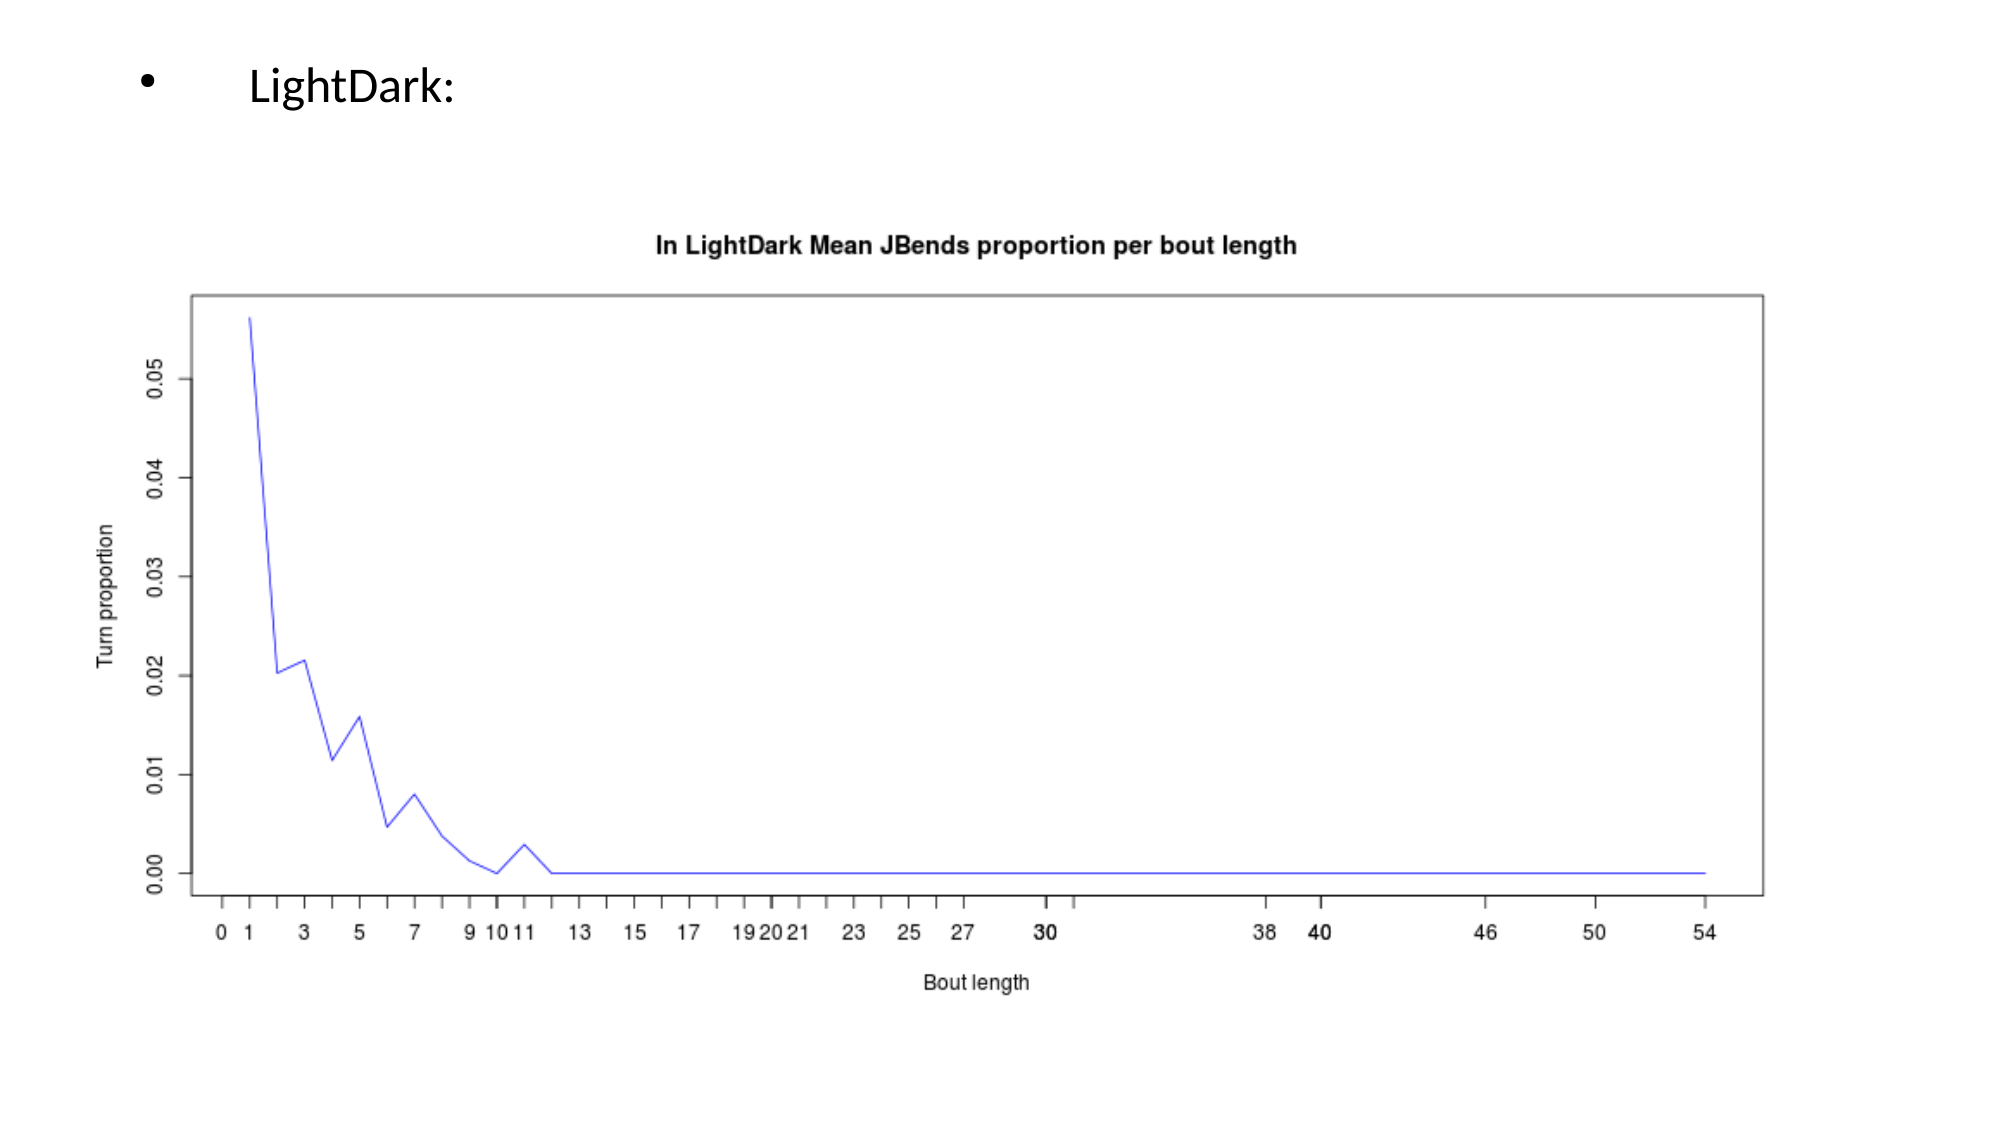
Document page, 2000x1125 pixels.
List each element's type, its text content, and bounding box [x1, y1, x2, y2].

picture [90, 194, 1816, 1023]
text_box LightDark: [0, 0, 2000, 946]
